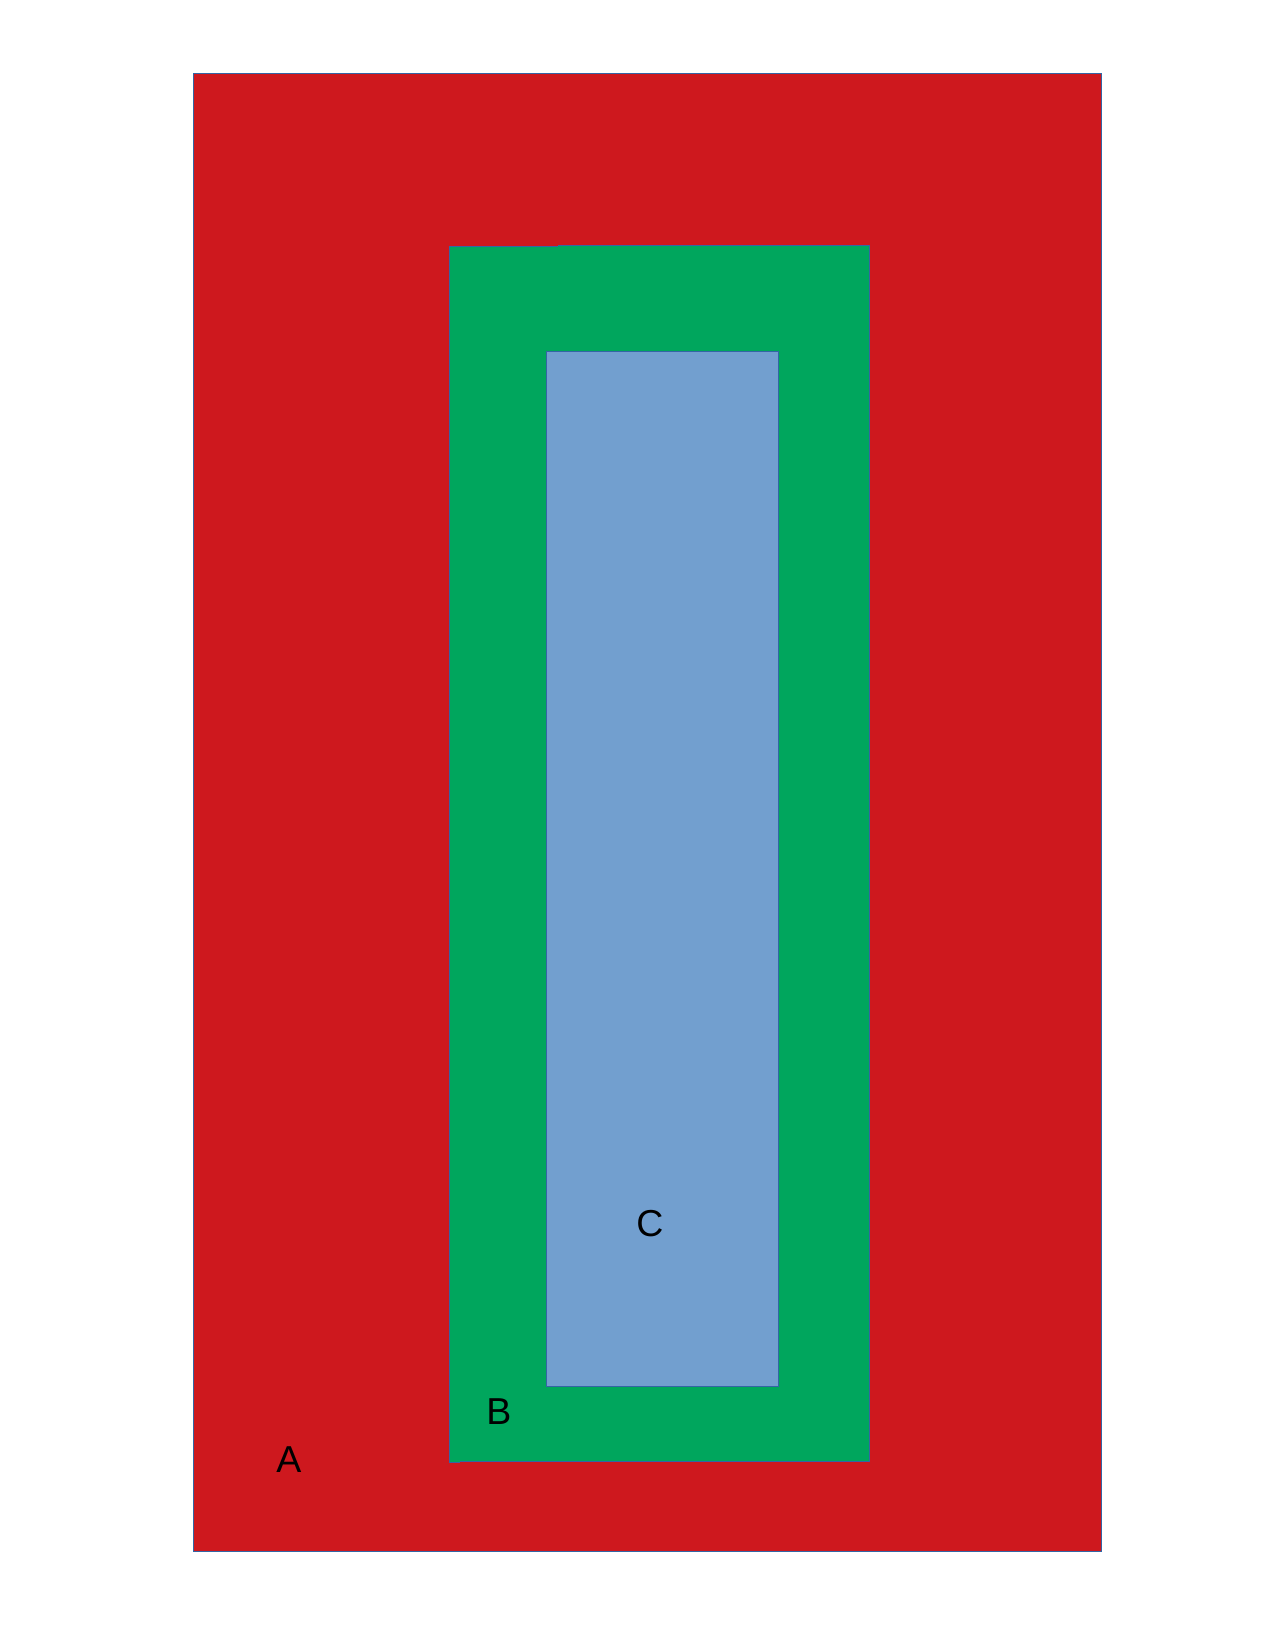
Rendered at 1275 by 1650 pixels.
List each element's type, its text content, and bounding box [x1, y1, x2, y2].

text_box [193, 73, 1102, 1552]
text_box A [261, 1431, 322, 1488]
text_box B [471, 1382, 532, 1440]
text_box C [621, 1195, 682, 1252]
